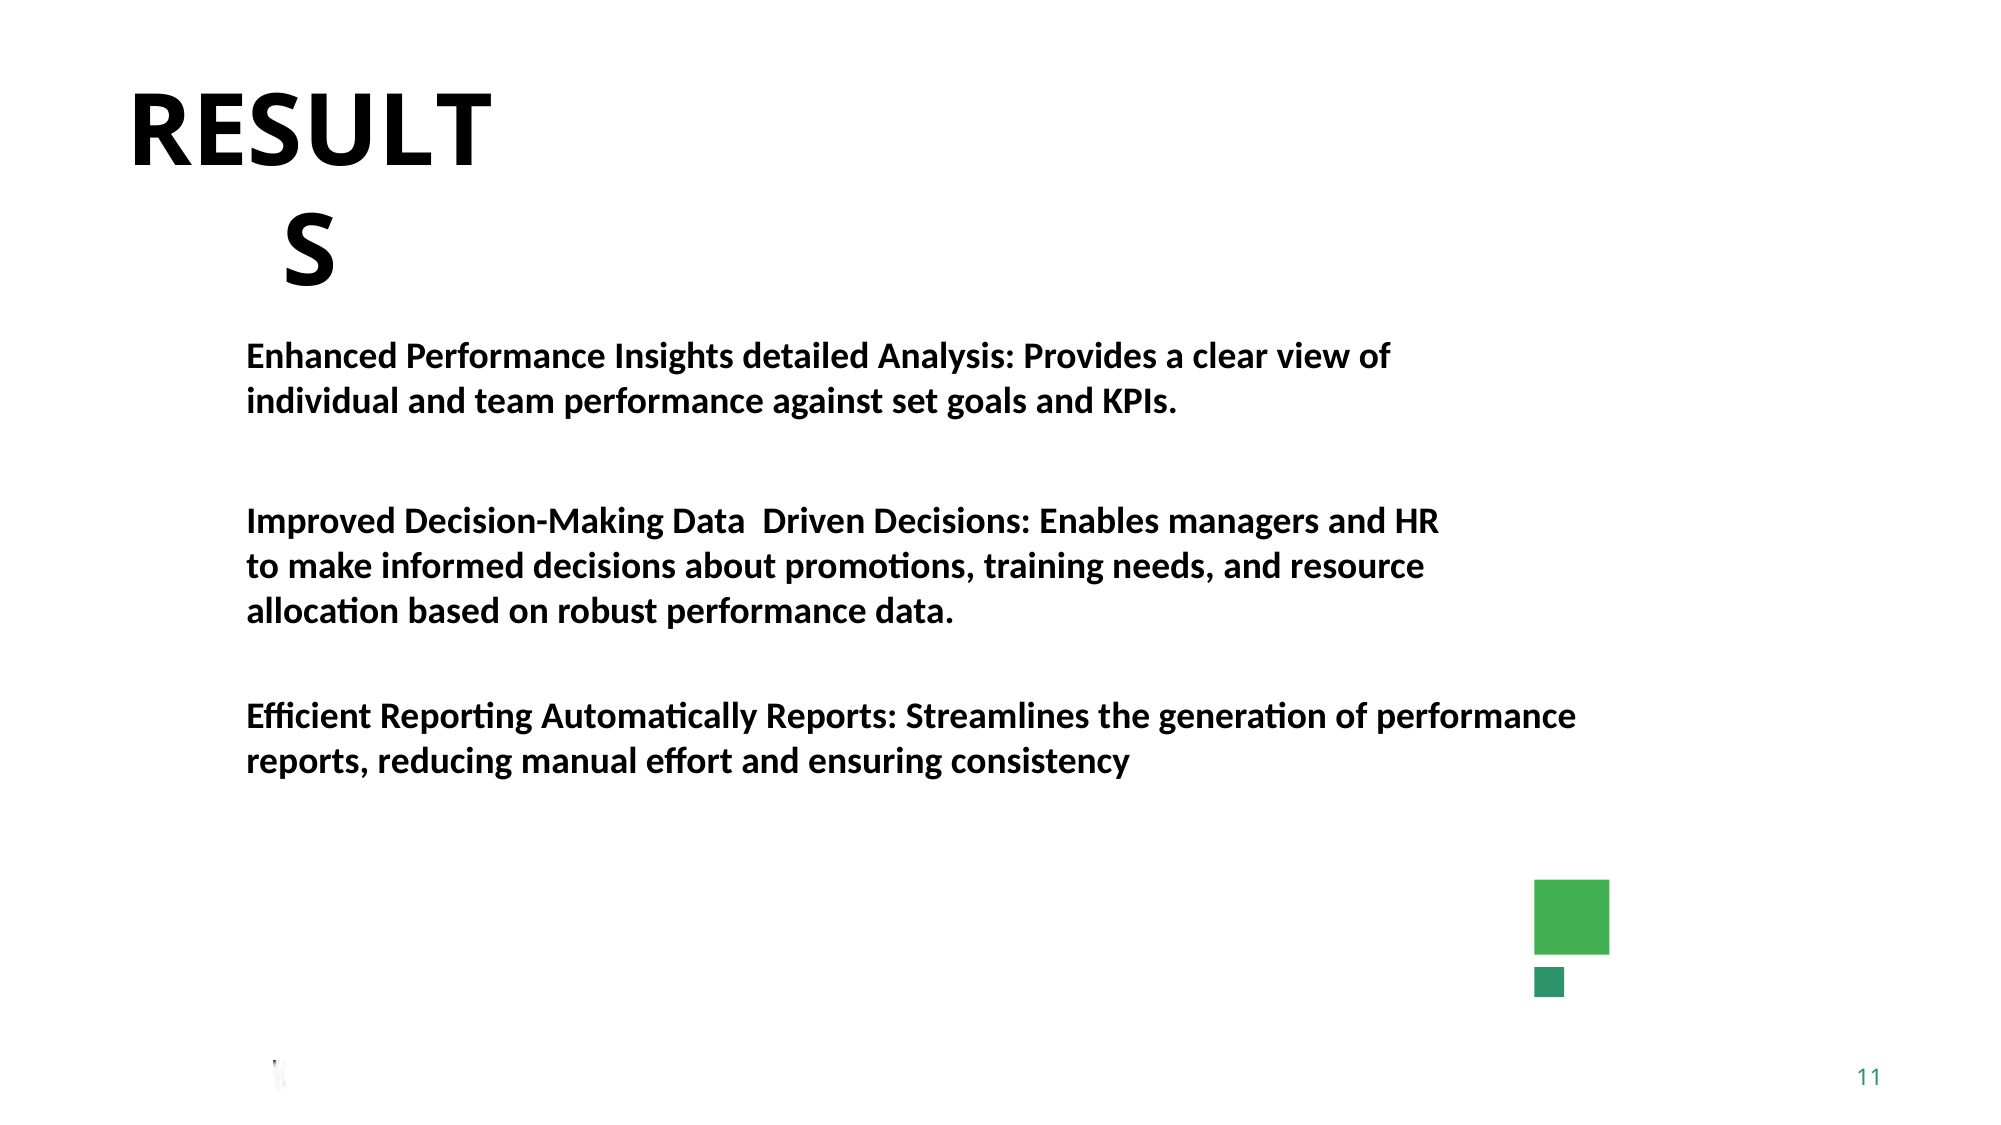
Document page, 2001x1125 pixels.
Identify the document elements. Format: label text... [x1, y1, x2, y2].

title RESULTS [123, 63, 524, 188]
text_box Enhanced Performance Insights detailed Analysis: Provides a clear view of individual and team performance against set goals and KPIs. [231, 323, 1535, 430]
text_box [1534, 967, 1565, 997]
text_box 11 [1849, 1061, 1888, 1094]
text_box Efficient Reporting Automatically Reports: Streamlines the generation of performance reports, reducing manual effort and ensuring consistency [231, 683, 1610, 790]
text_box Improved Decision-Making Data Driven Decisions: Enables managers and HR to make informed decisions about promotions, training needs, and resource allocation based on robust performance data. [231, 488, 1458, 645]
picture [273, 1060, 286, 1091]
text_box [1534, 879, 1610, 955]
